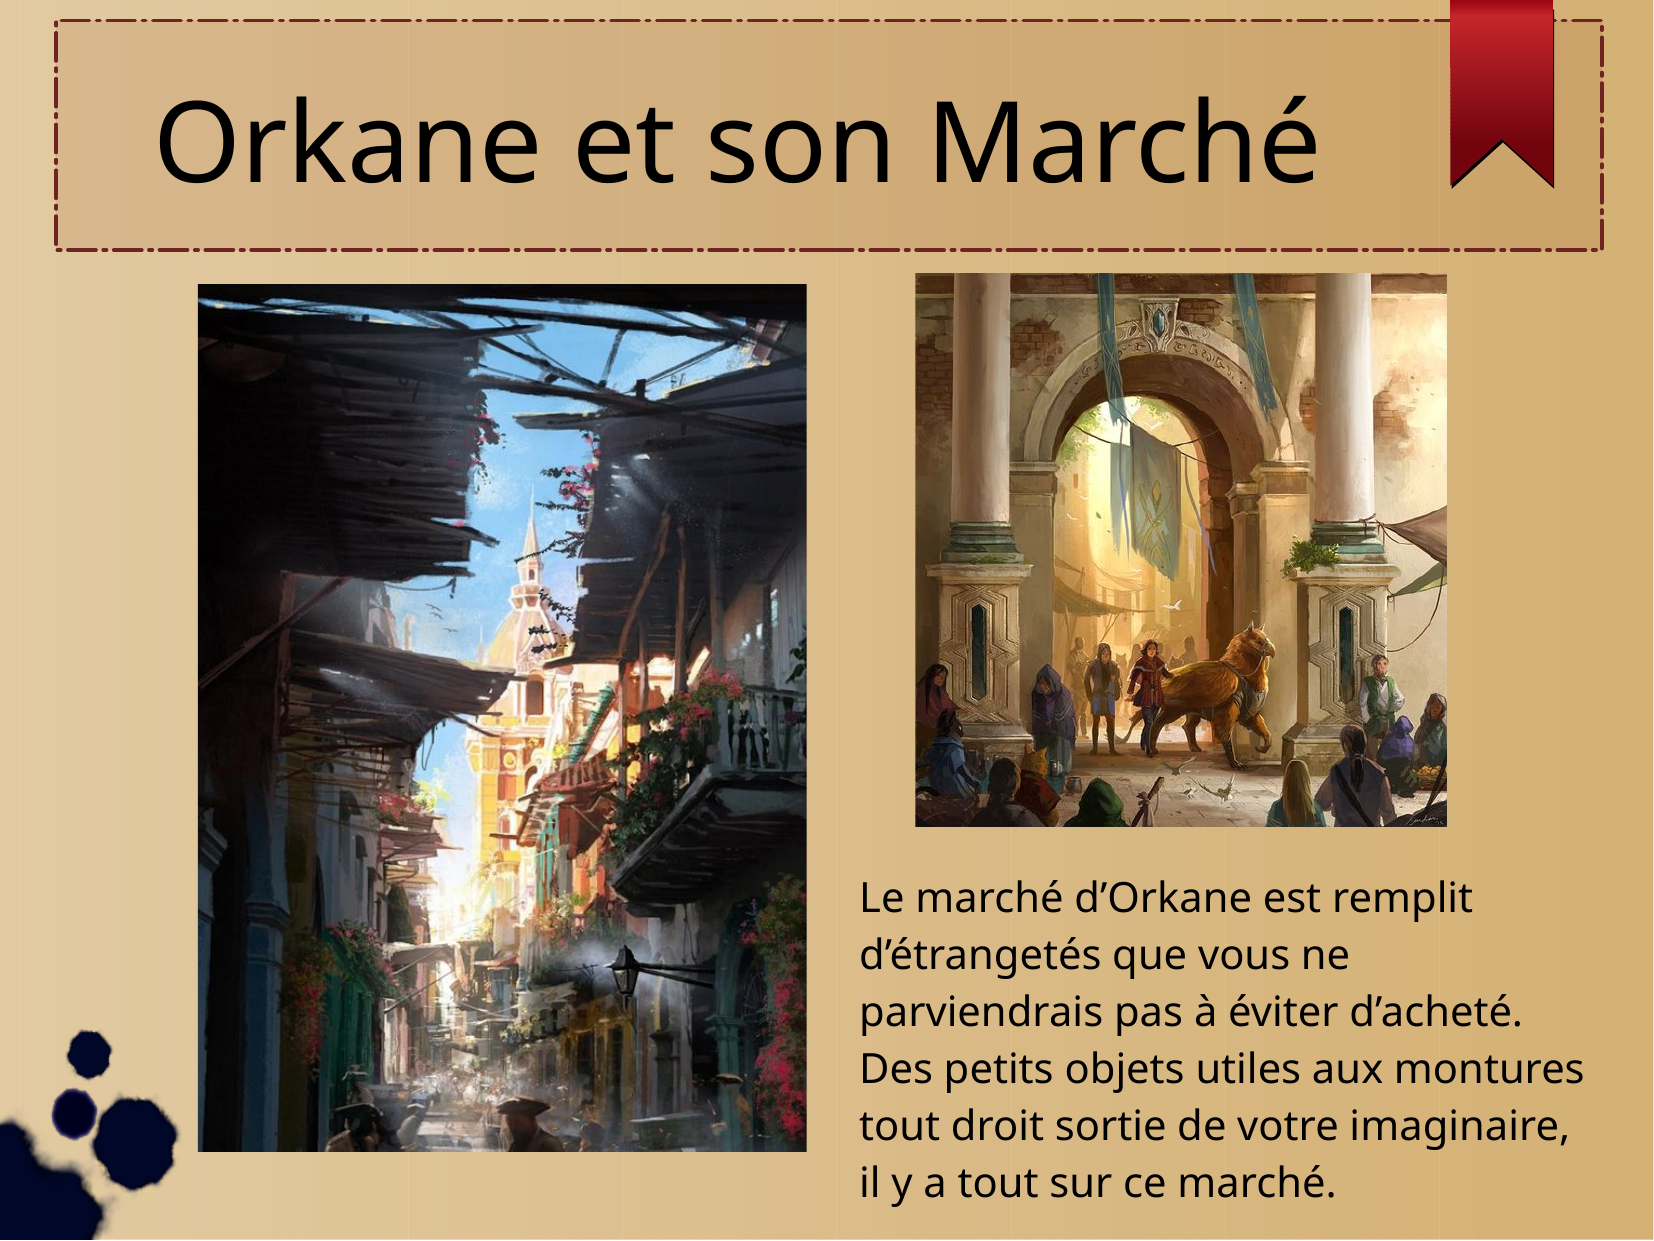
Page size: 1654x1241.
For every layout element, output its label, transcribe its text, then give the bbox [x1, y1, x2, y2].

picture [197, 284, 807, 1152]
title Orkane et son Marché [59, 35, 1418, 243]
text_box Le marché d’Orkane est remplit d’étrangetés que vous ne parviendrais pas à éviter d’acheté. Des petits objets utiles aux montures tout droit sortie de votre imaginaire, il y a tout sur ce marché. [844, 860, 1613, 1200]
picture [915, 273, 1447, 827]
